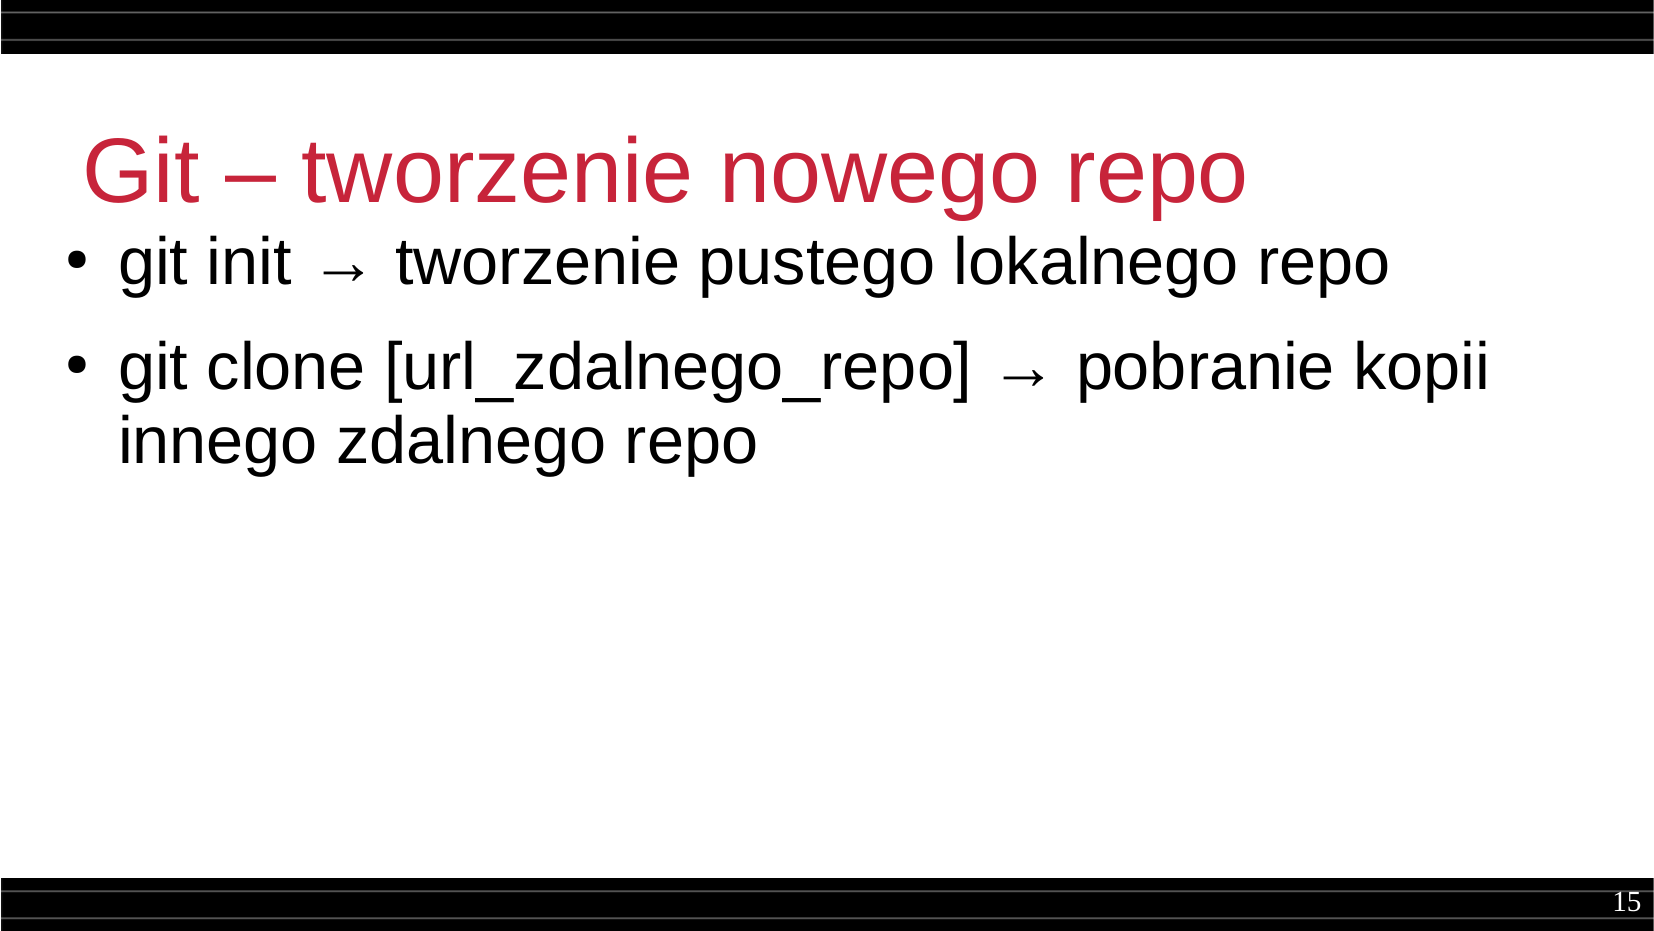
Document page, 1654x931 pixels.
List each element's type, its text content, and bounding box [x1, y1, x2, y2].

title Git – tworzenie nowego repo [82, 92, 1571, 249]
picture [1, 878, 1654, 931]
list git init → tworzenie pustego lokalnego repo git clone [url_zdalnego_repo] → pobranie kopii innego zdalnego repo [47, 224, 1536, 804]
picture [1, 0, 1654, 54]
